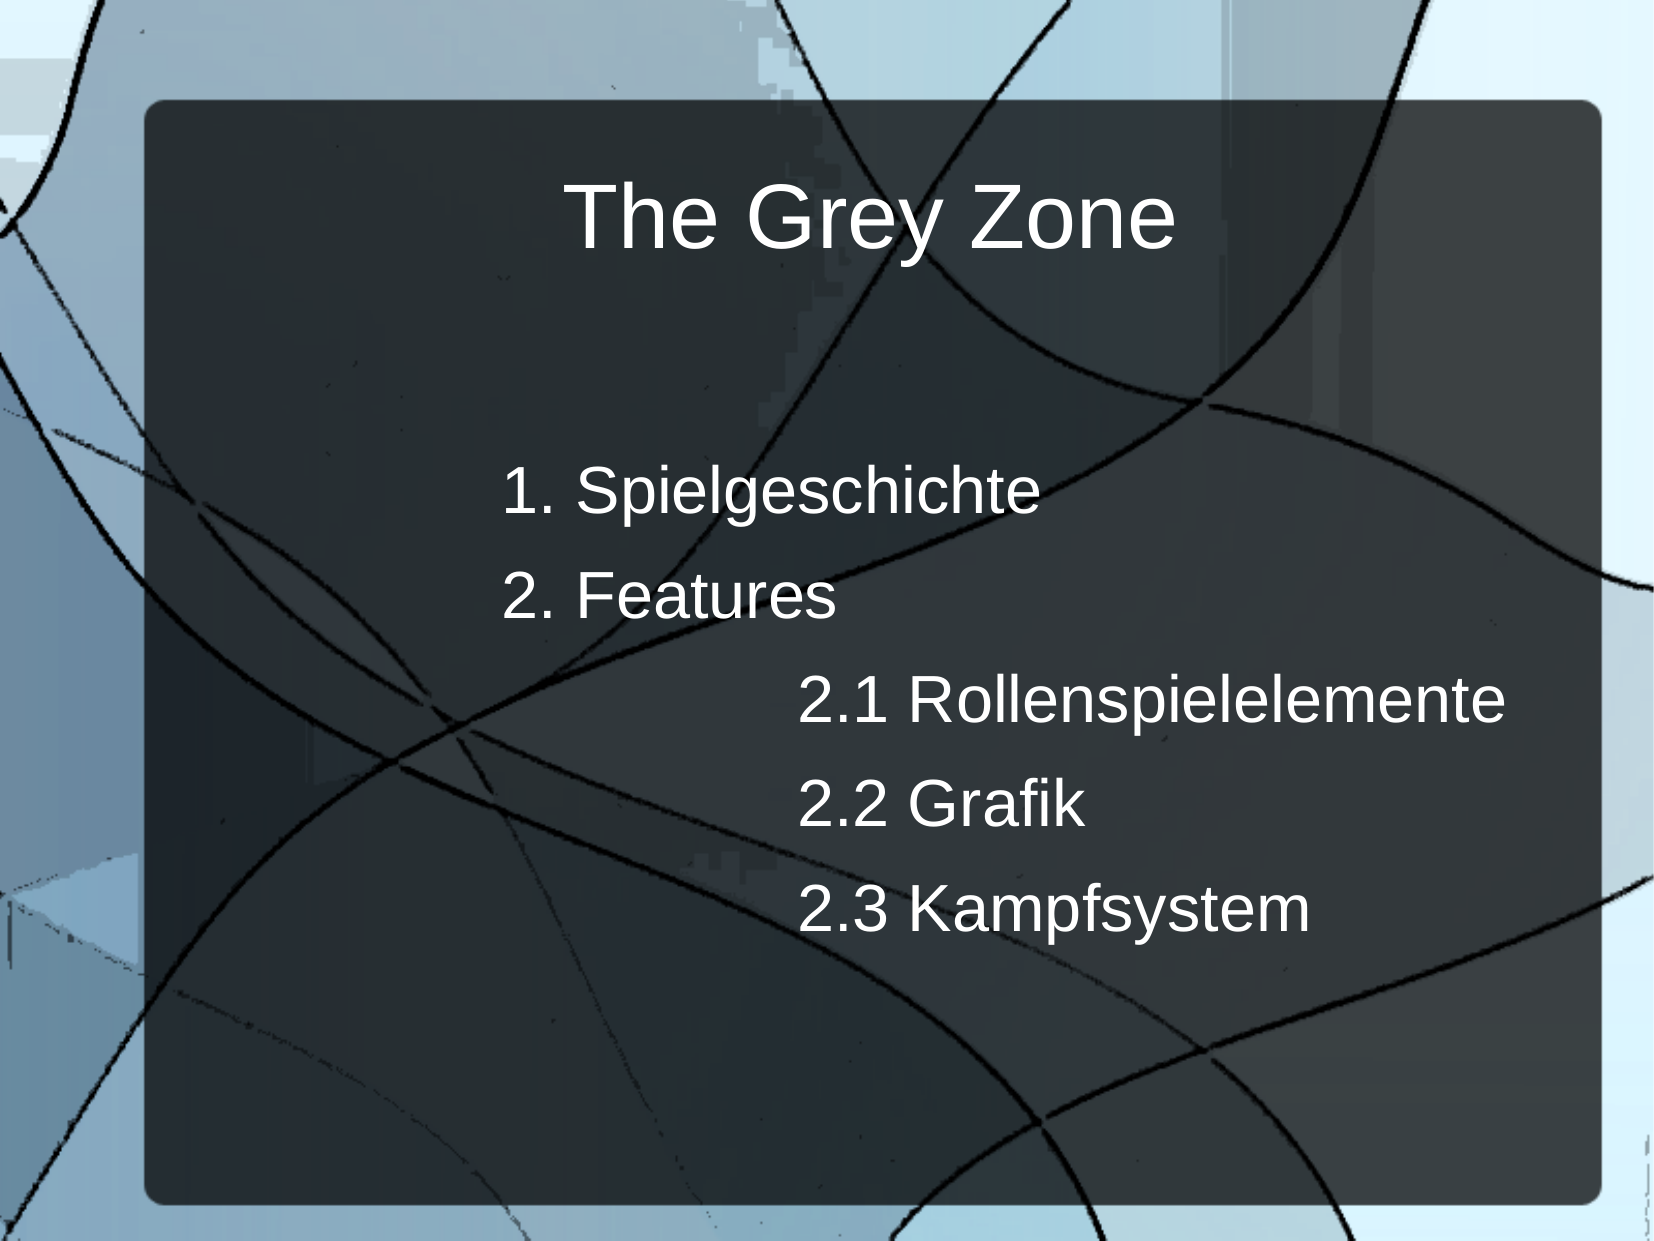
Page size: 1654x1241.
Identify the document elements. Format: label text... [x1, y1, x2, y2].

title The Grey Zone [159, 108, 1583, 325]
list 1. Spielgeschichte 2. Features 2.1 Rollenspielelemente 2.2 Grafik 2.3 Kampfsystem [206, 349, 1571, 1241]
picture [0, 0, 1654, 1241]
